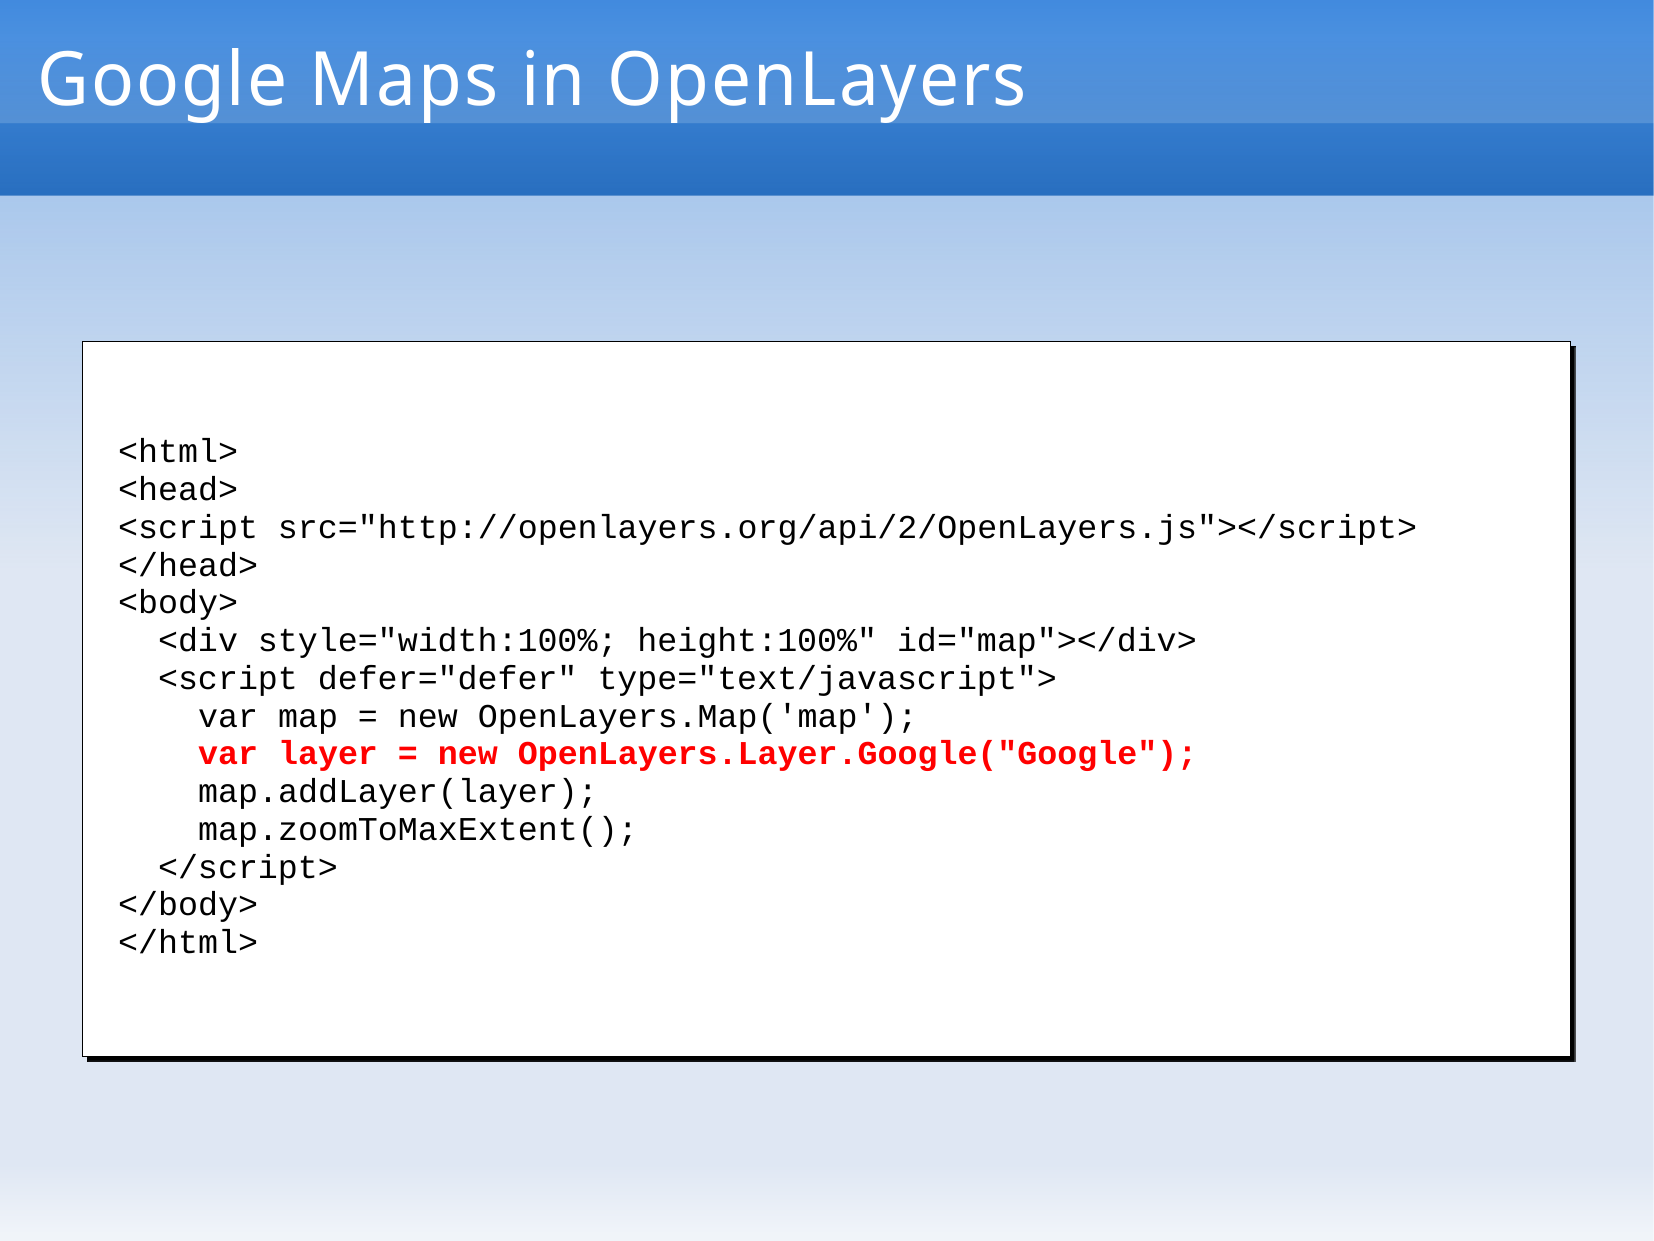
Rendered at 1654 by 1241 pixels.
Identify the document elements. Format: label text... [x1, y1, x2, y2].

subtitle <html> <head> <script src="http://openlayers.org/api/2/OpenLayers.js"></script> </head> <body> <div style="width:100%; height:100%" id="map"></div> <script defer="defer" type="text/javascript"> var map = new OpenLayers.Map('map'); var layer = new OpenLayers.Layer.Google("Google"); map.addLayer(layer); map.zoomToMaxExtent(); </script> </body> </html> [82, 341, 1571, 1057]
picture [0, 0, 1654, 1241]
title Google Maps in OpenLayers [37, 2, 1463, 151]
